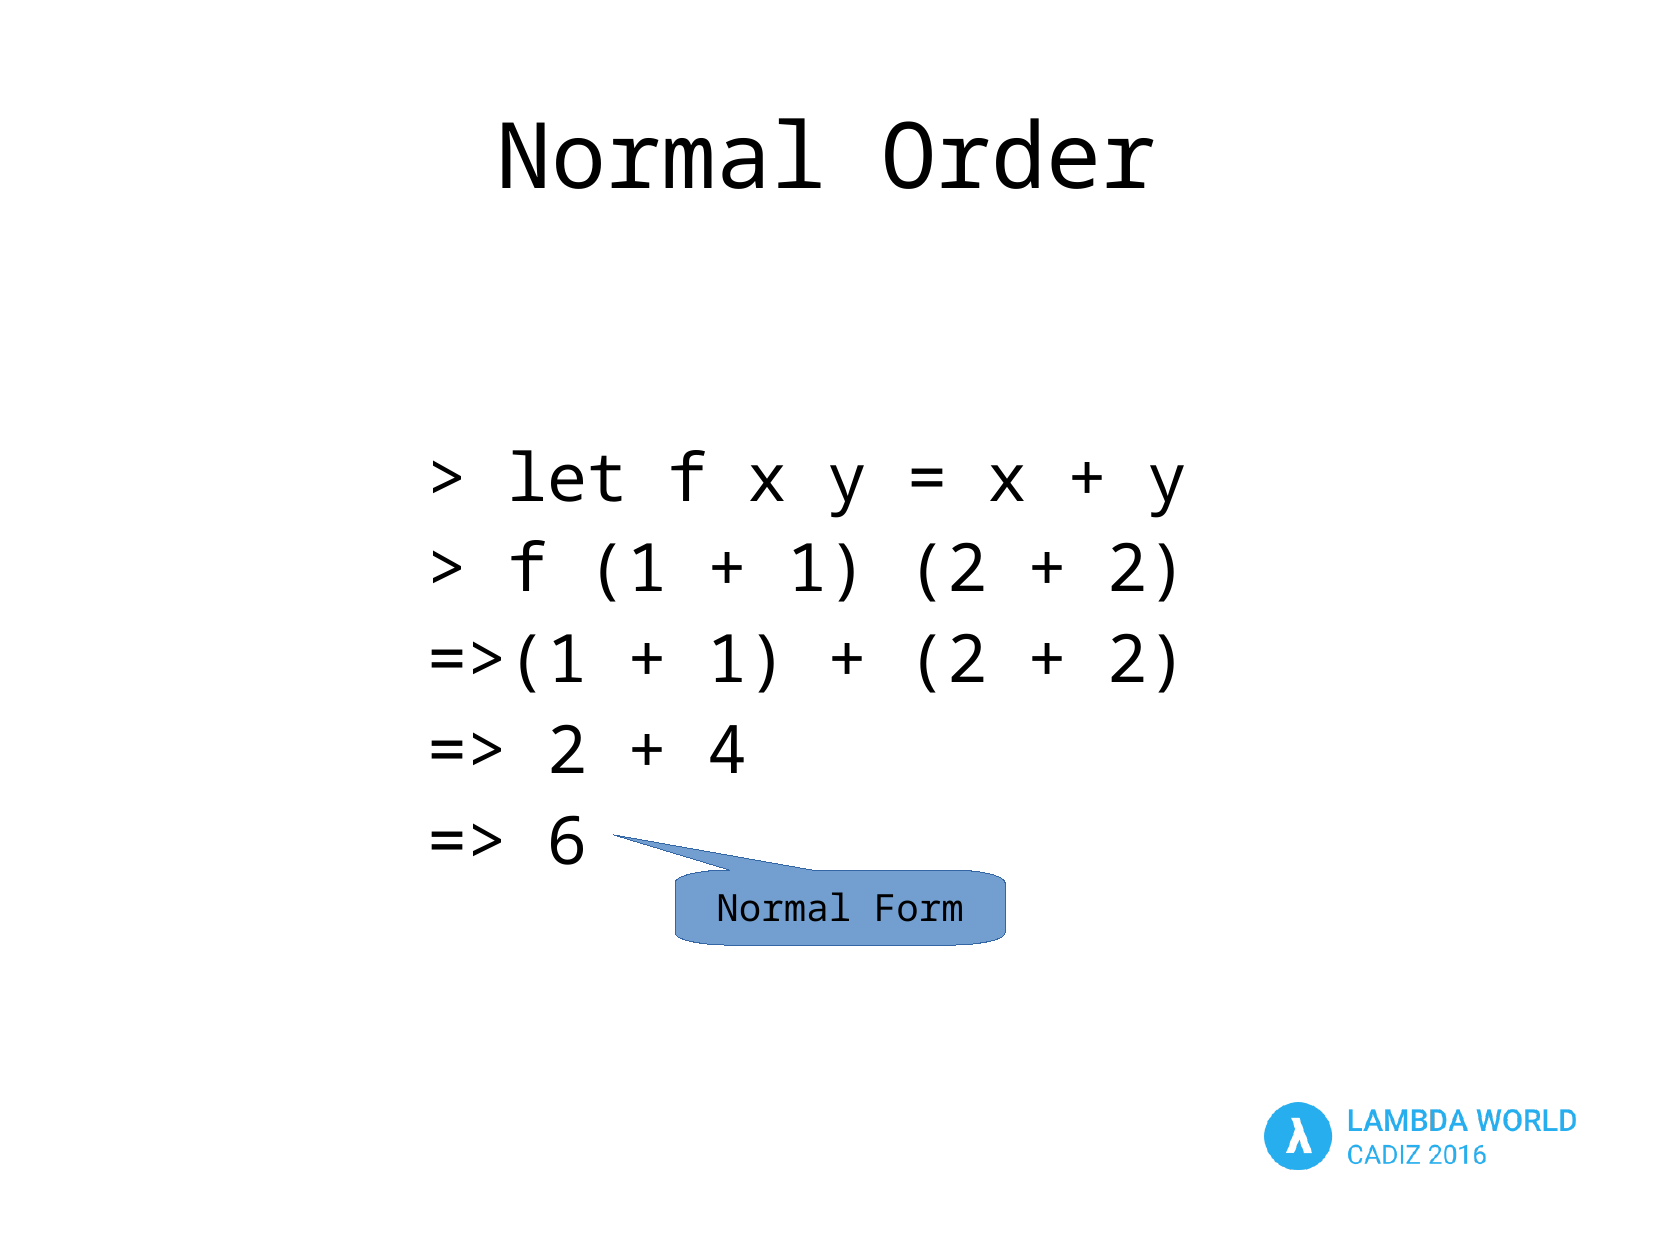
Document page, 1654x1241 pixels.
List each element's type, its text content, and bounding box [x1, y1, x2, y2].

text_box > let f x y = x + y > f (1 + 1) (2 + 2) =>(1 + 1) + (2 + 2) => 2 + 4 => 6 [427, 349, 1218, 964]
title Normal Order [82, 49, 1571, 257]
picture [1264, 1102, 1576, 1171]
text_box Normal Form [613, 834, 1006, 946]
